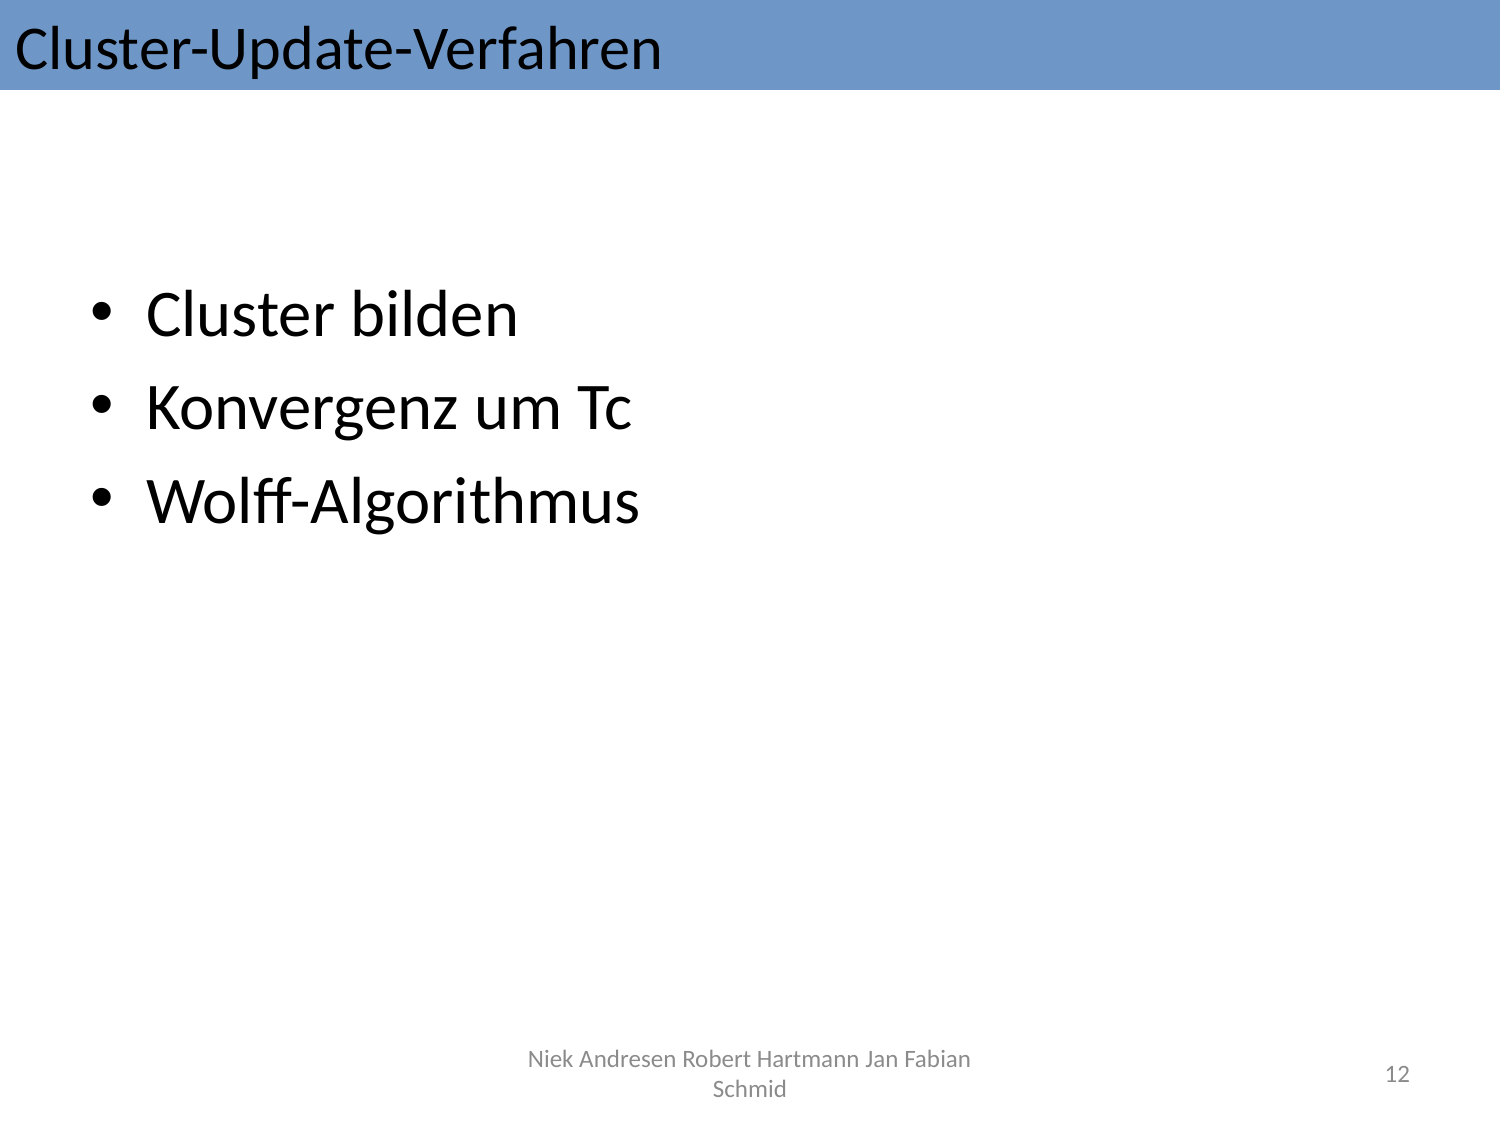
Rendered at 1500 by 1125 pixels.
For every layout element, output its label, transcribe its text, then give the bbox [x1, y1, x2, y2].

footer Niek Andresen Robert Hartmann Jan Fabian Schmid [512, 1042, 988, 1103]
slide_number <Nummer> [1074, 1042, 1425, 1103]
text_box Cluster-Update-Verfahren [0, 0, 1500, 90]
list Cluster bilden Konvergenz um Tc Wolff-Algorithmus [75, 262, 1425, 1005]
